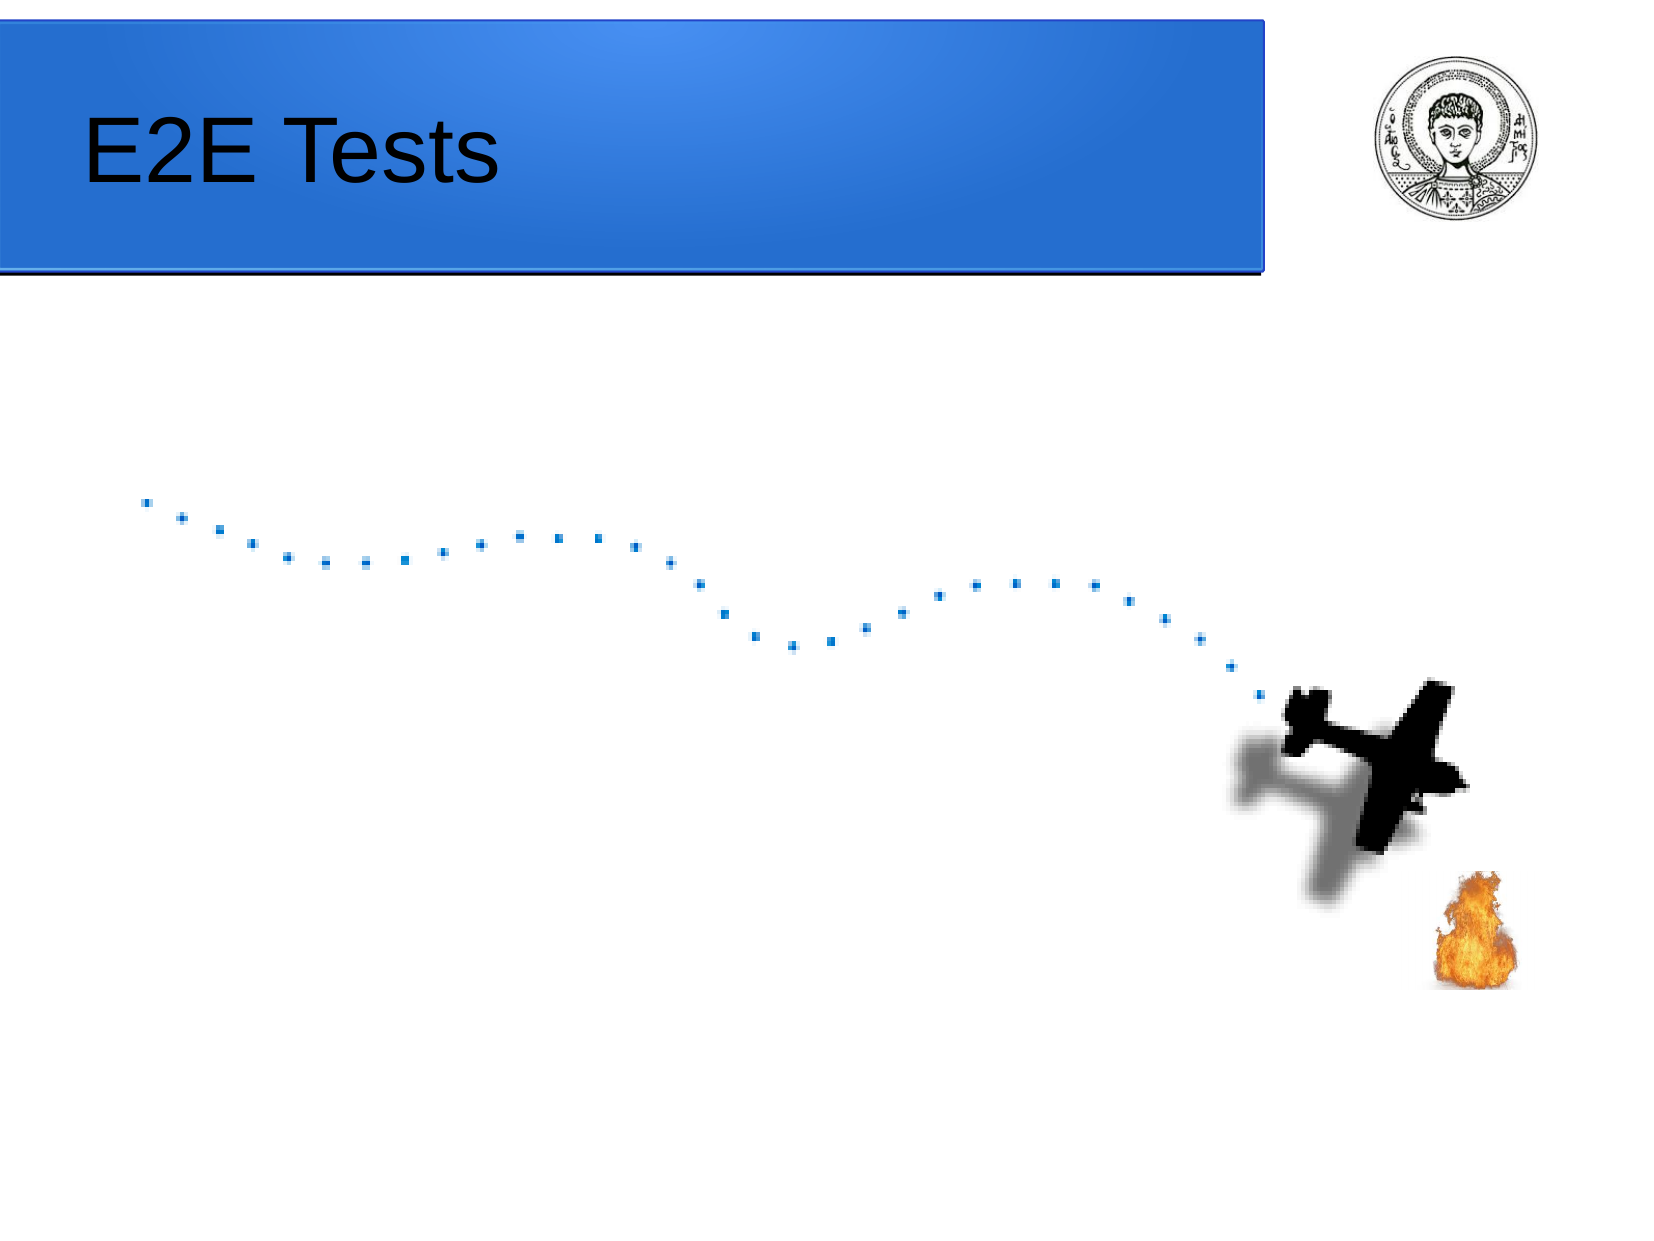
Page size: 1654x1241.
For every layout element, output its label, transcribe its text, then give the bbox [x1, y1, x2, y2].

title E2E Tests [82, 47, 1235, 252]
picture [1373, 56, 1539, 222]
picture [90, 499, 1538, 1111]
